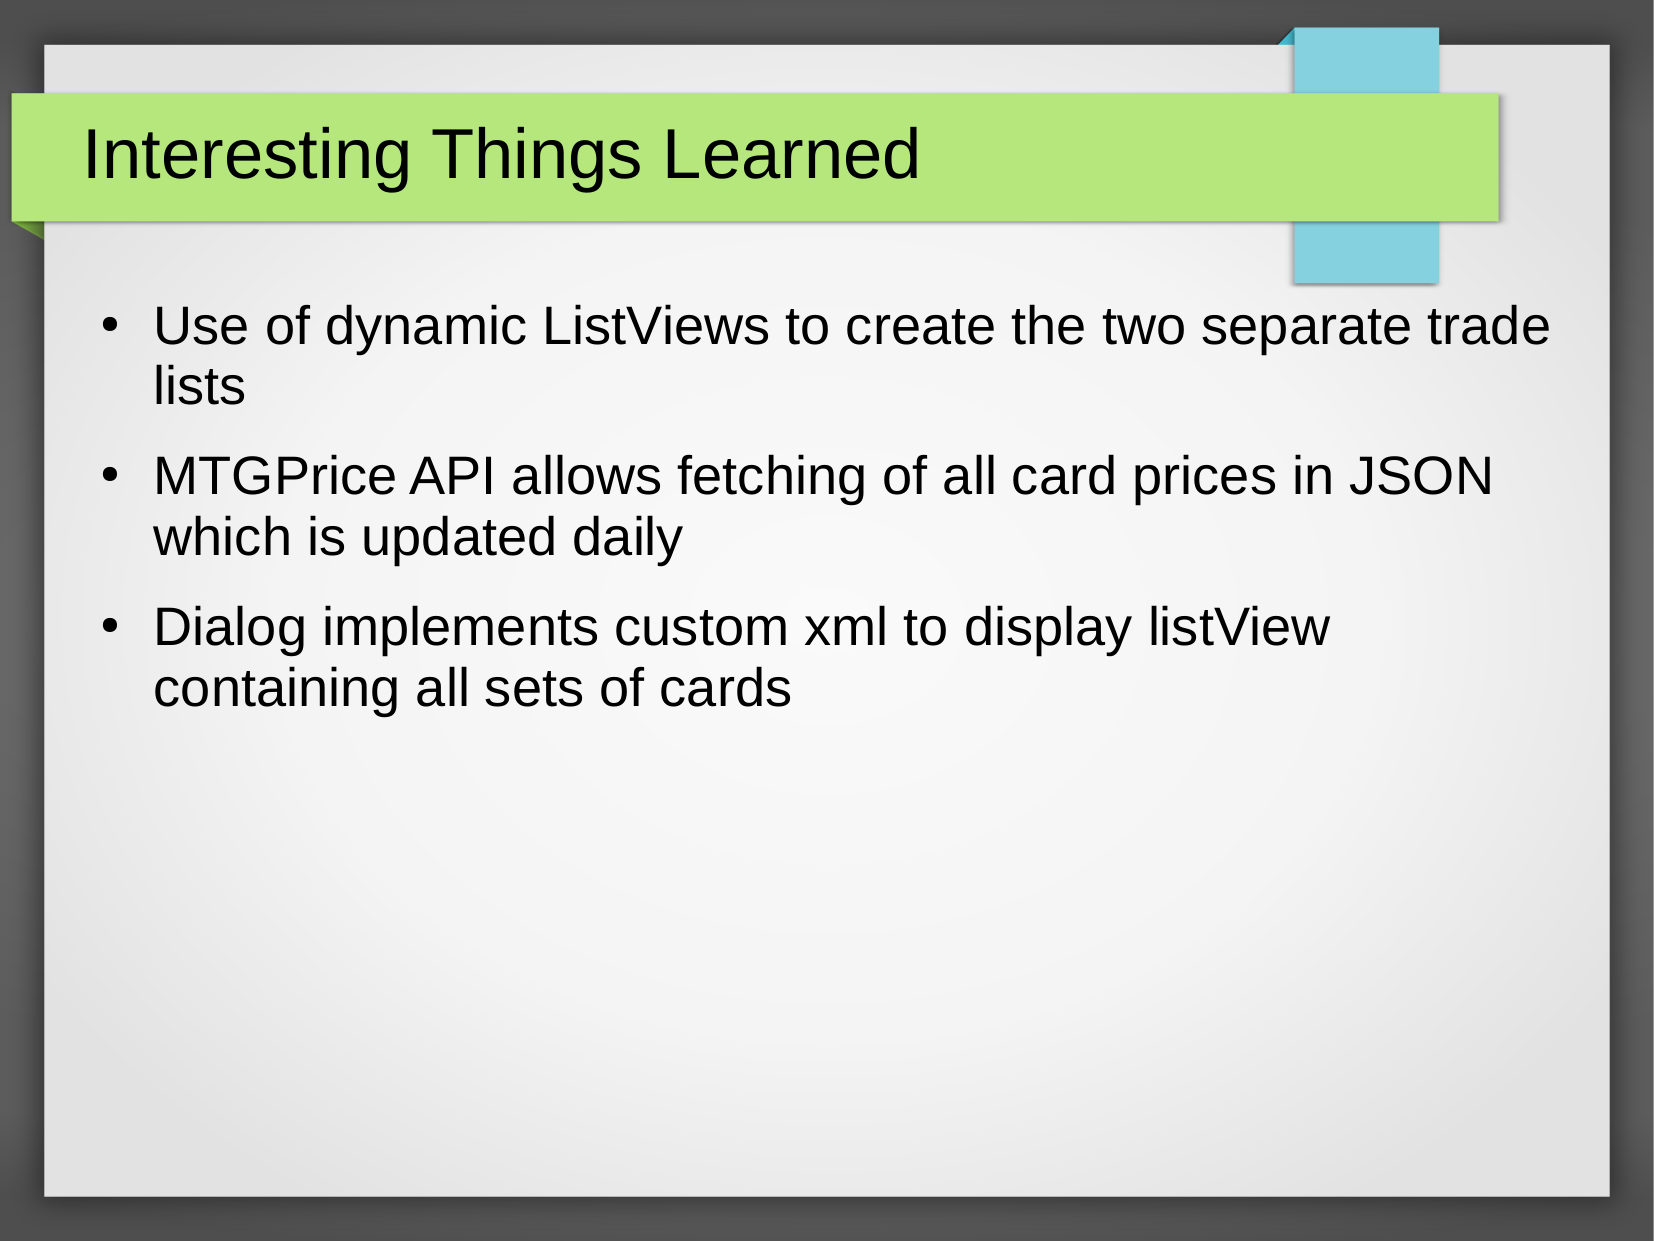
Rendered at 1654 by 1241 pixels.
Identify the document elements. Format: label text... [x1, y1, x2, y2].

picture [0, 0, 1654, 1241]
list Use of dynamic ListViews to create the two separate trade lists MTGPrice API allows fetching of all card prices in JSON which is updated daily Dialog implements custom xml to display listView containing all sets of cards [82, 295, 1571, 1015]
title Interesting Things Learned [82, 94, 1264, 213]
